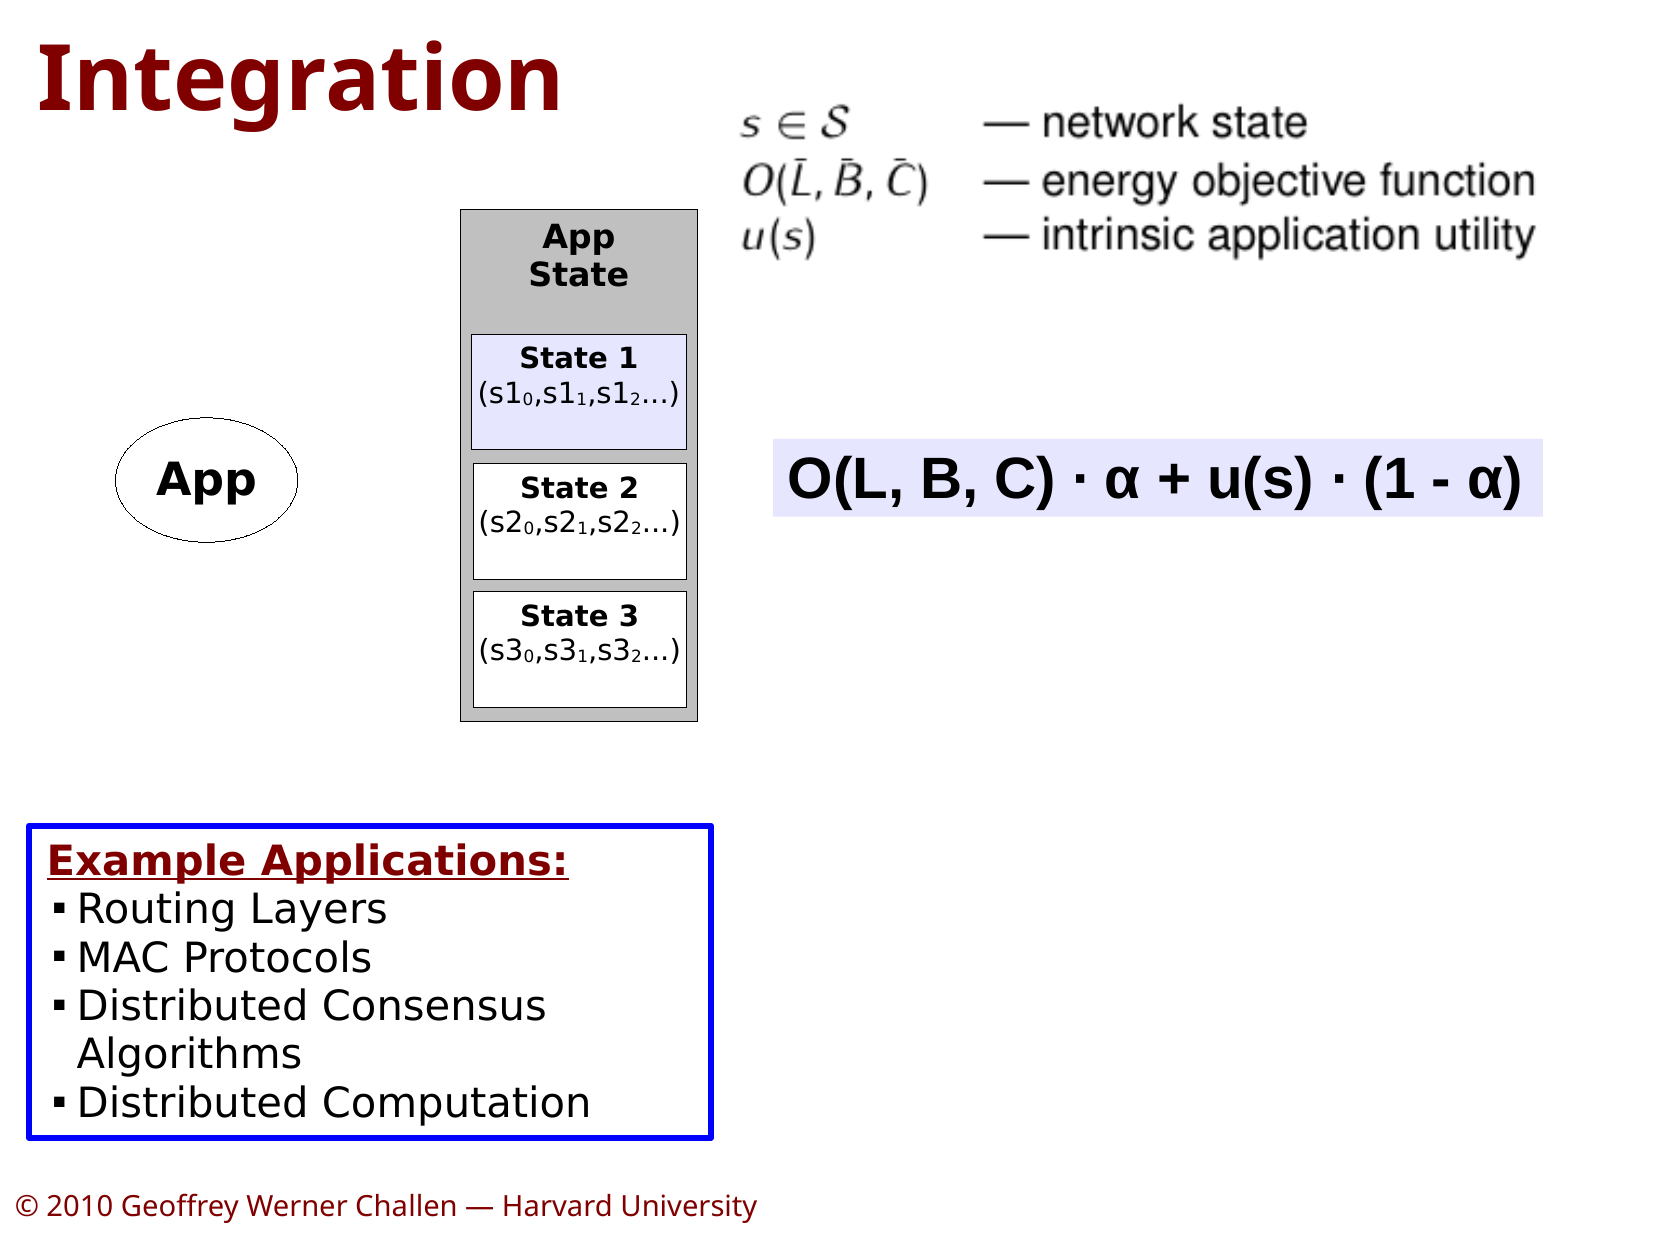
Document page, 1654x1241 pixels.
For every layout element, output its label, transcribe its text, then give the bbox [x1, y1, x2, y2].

text_box App [115, 417, 298, 543]
text_box State 2 (s20,s21,s22...) [473, 463, 687, 580]
text_box State 1 (s10,s11,s12...) [471, 334, 687, 450]
title Integration [0, 0, 1654, 151]
text_box O(L, B, C) ∙ α + u(s) ∙ (1 - α) [773, 438, 1543, 517]
text_box App State [460, 209, 698, 722]
text_box Example Applications: Routing Layers MAC Protocols Distributed Consensus Algorithms Distributed Computation [28, 825, 712, 1138]
picture [723, 79, 1601, 291]
text_box State 3 (s30,s31,s32...) [473, 591, 687, 708]
